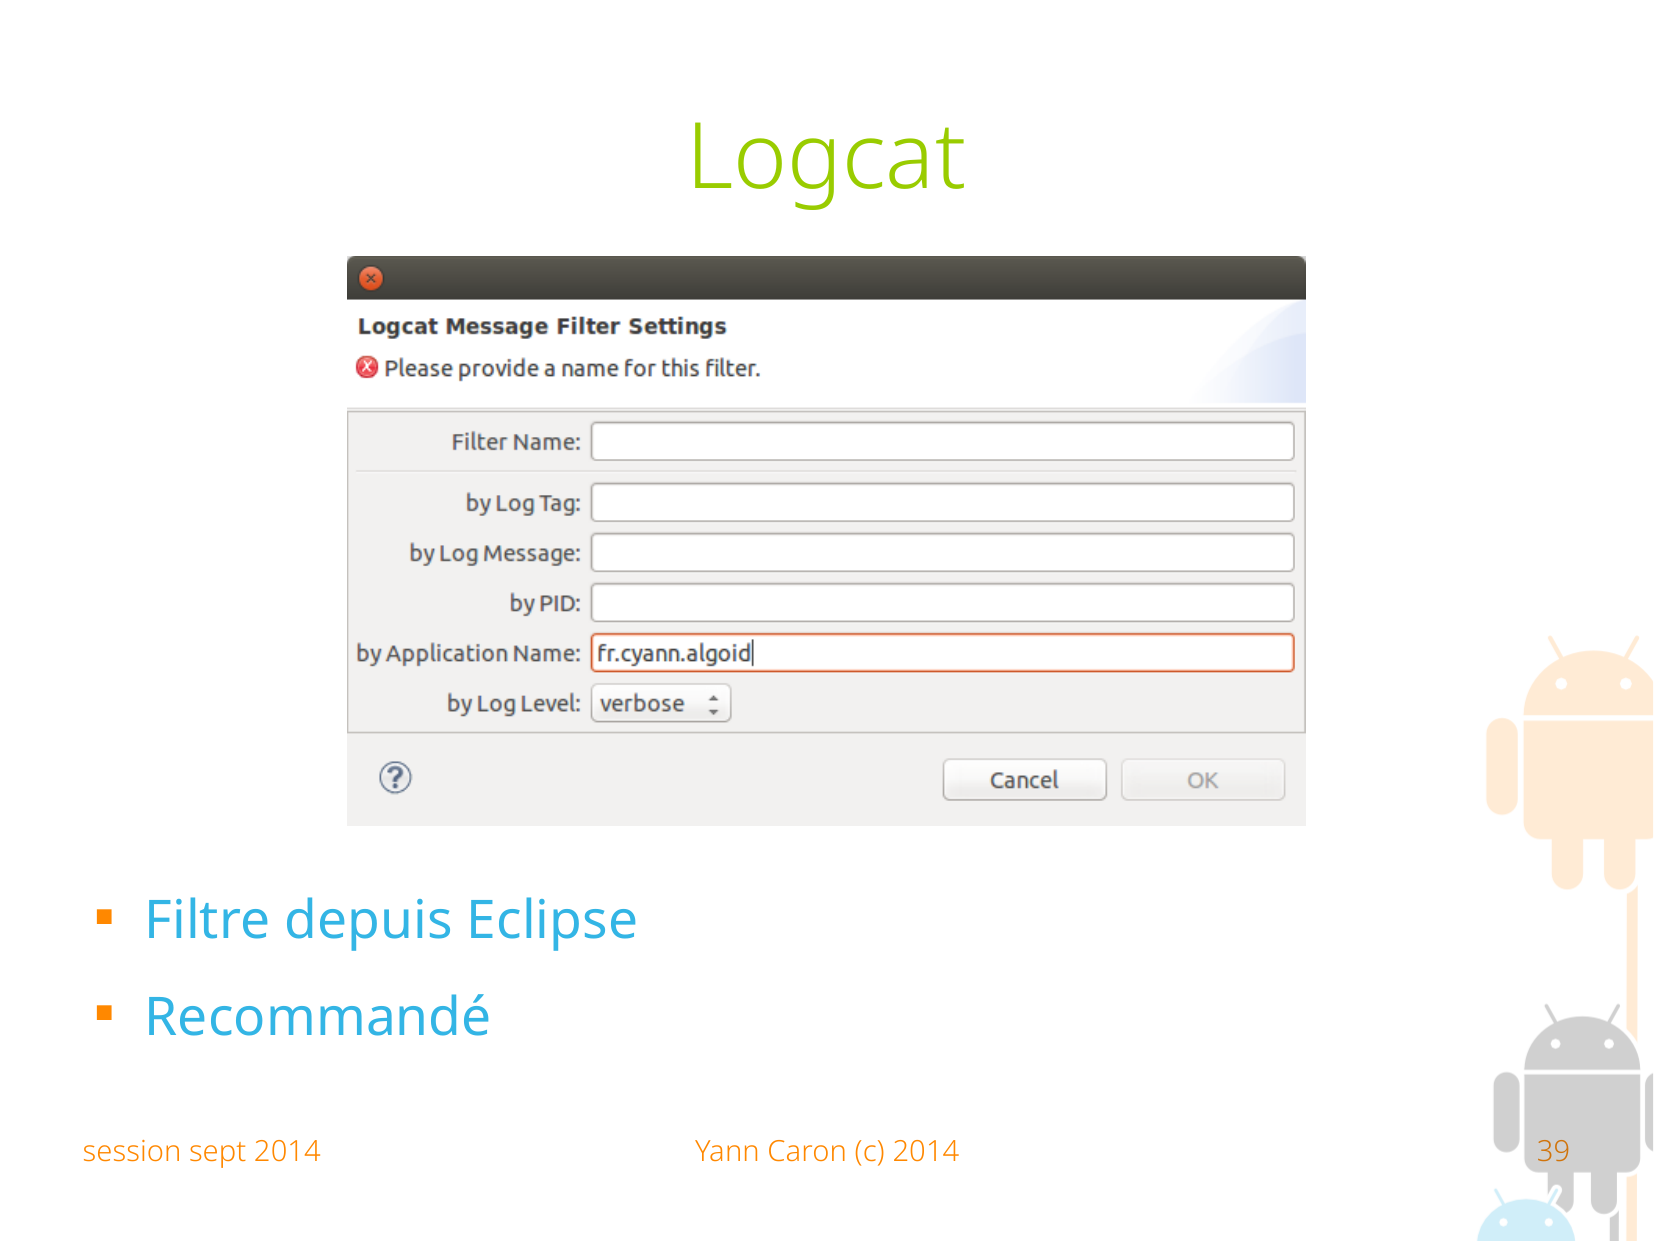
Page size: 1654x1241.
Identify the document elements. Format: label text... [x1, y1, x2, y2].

list Filtre depuis Eclipse Recommandé [82, 881, 1571, 1051]
title Logcat [82, 49, 1571, 257]
picture [240, 256, 1654, 1241]
